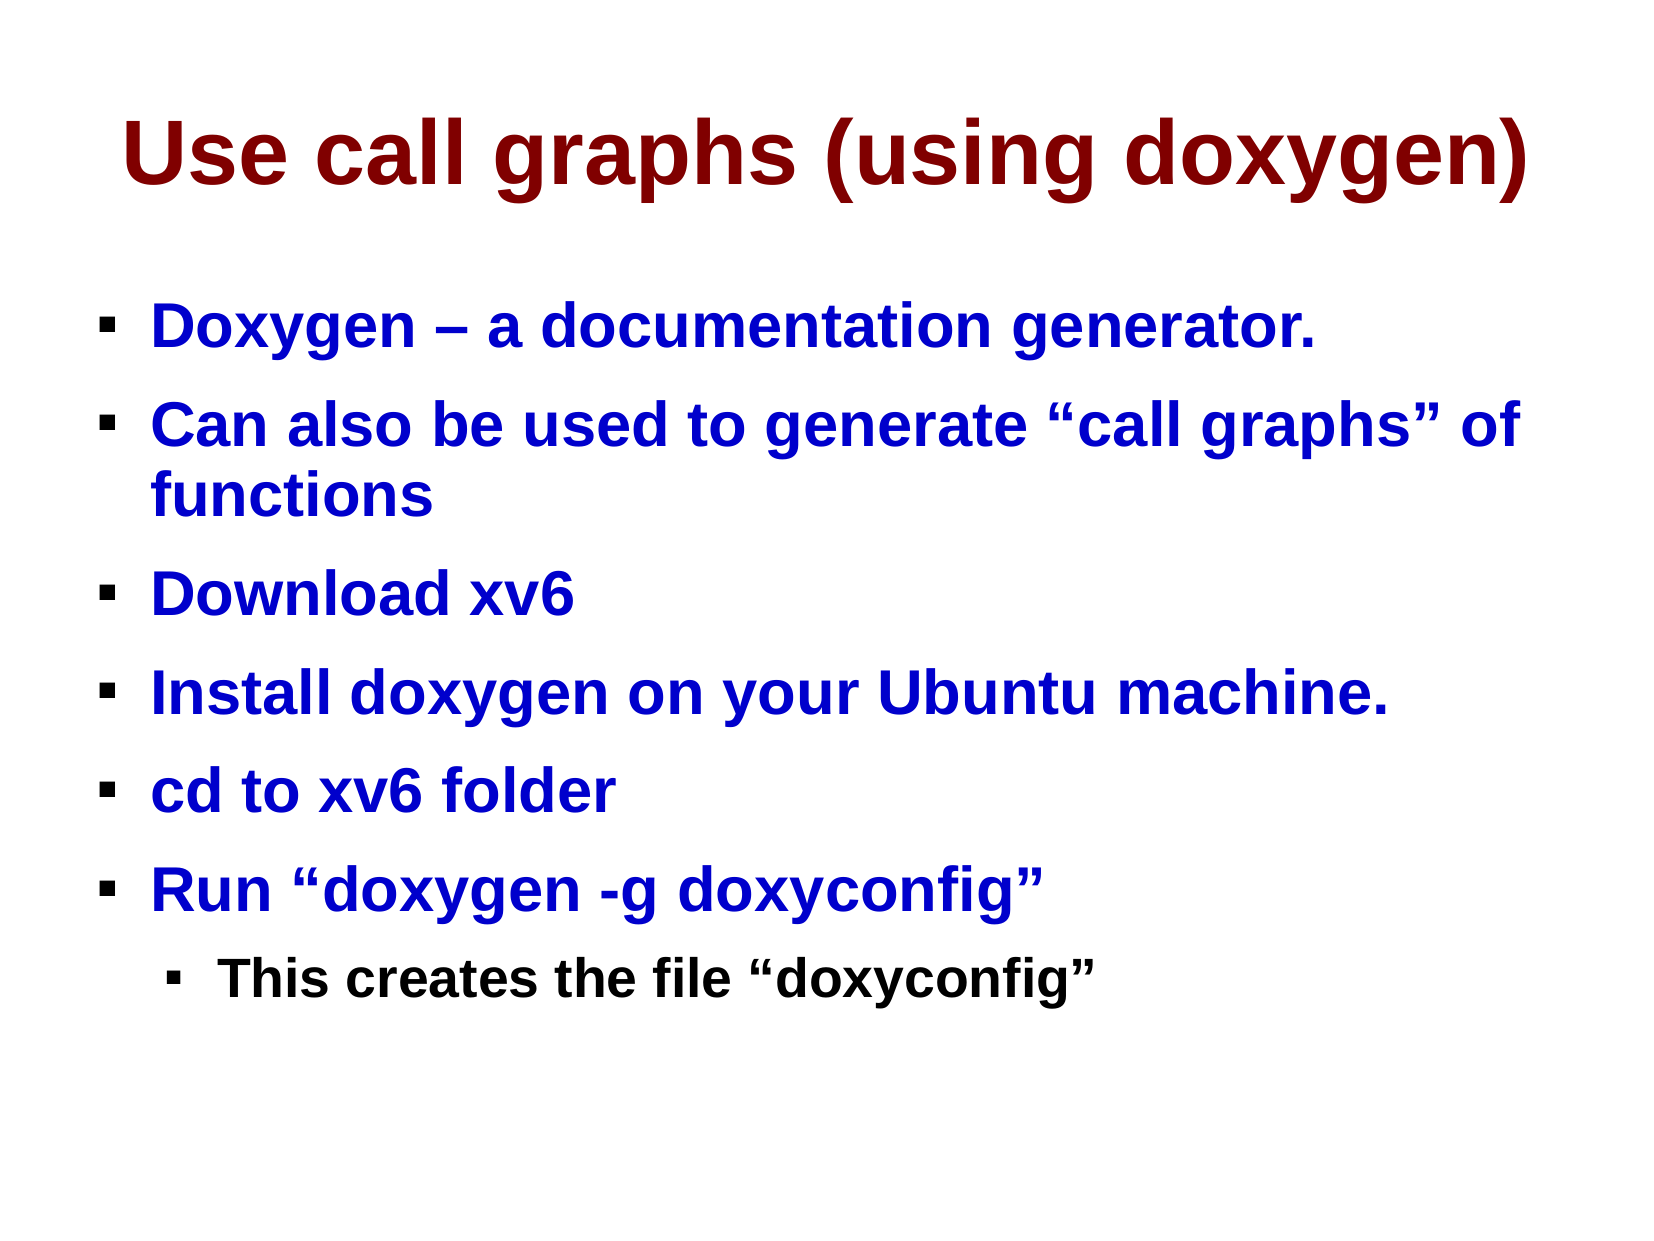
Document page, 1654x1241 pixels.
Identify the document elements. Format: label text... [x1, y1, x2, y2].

list Doxygen – a documentation generator. Can also be used to generate “call graphs” of functions Download xv6 Install doxygen on your Ubuntu machine. cd to xv6 folder Run “doxygen -g doxyconfig” This creates the file “doxyconfig” [82, 290, 1571, 1010]
title Use call graphs (using doxygen) [82, 49, 1571, 257]
